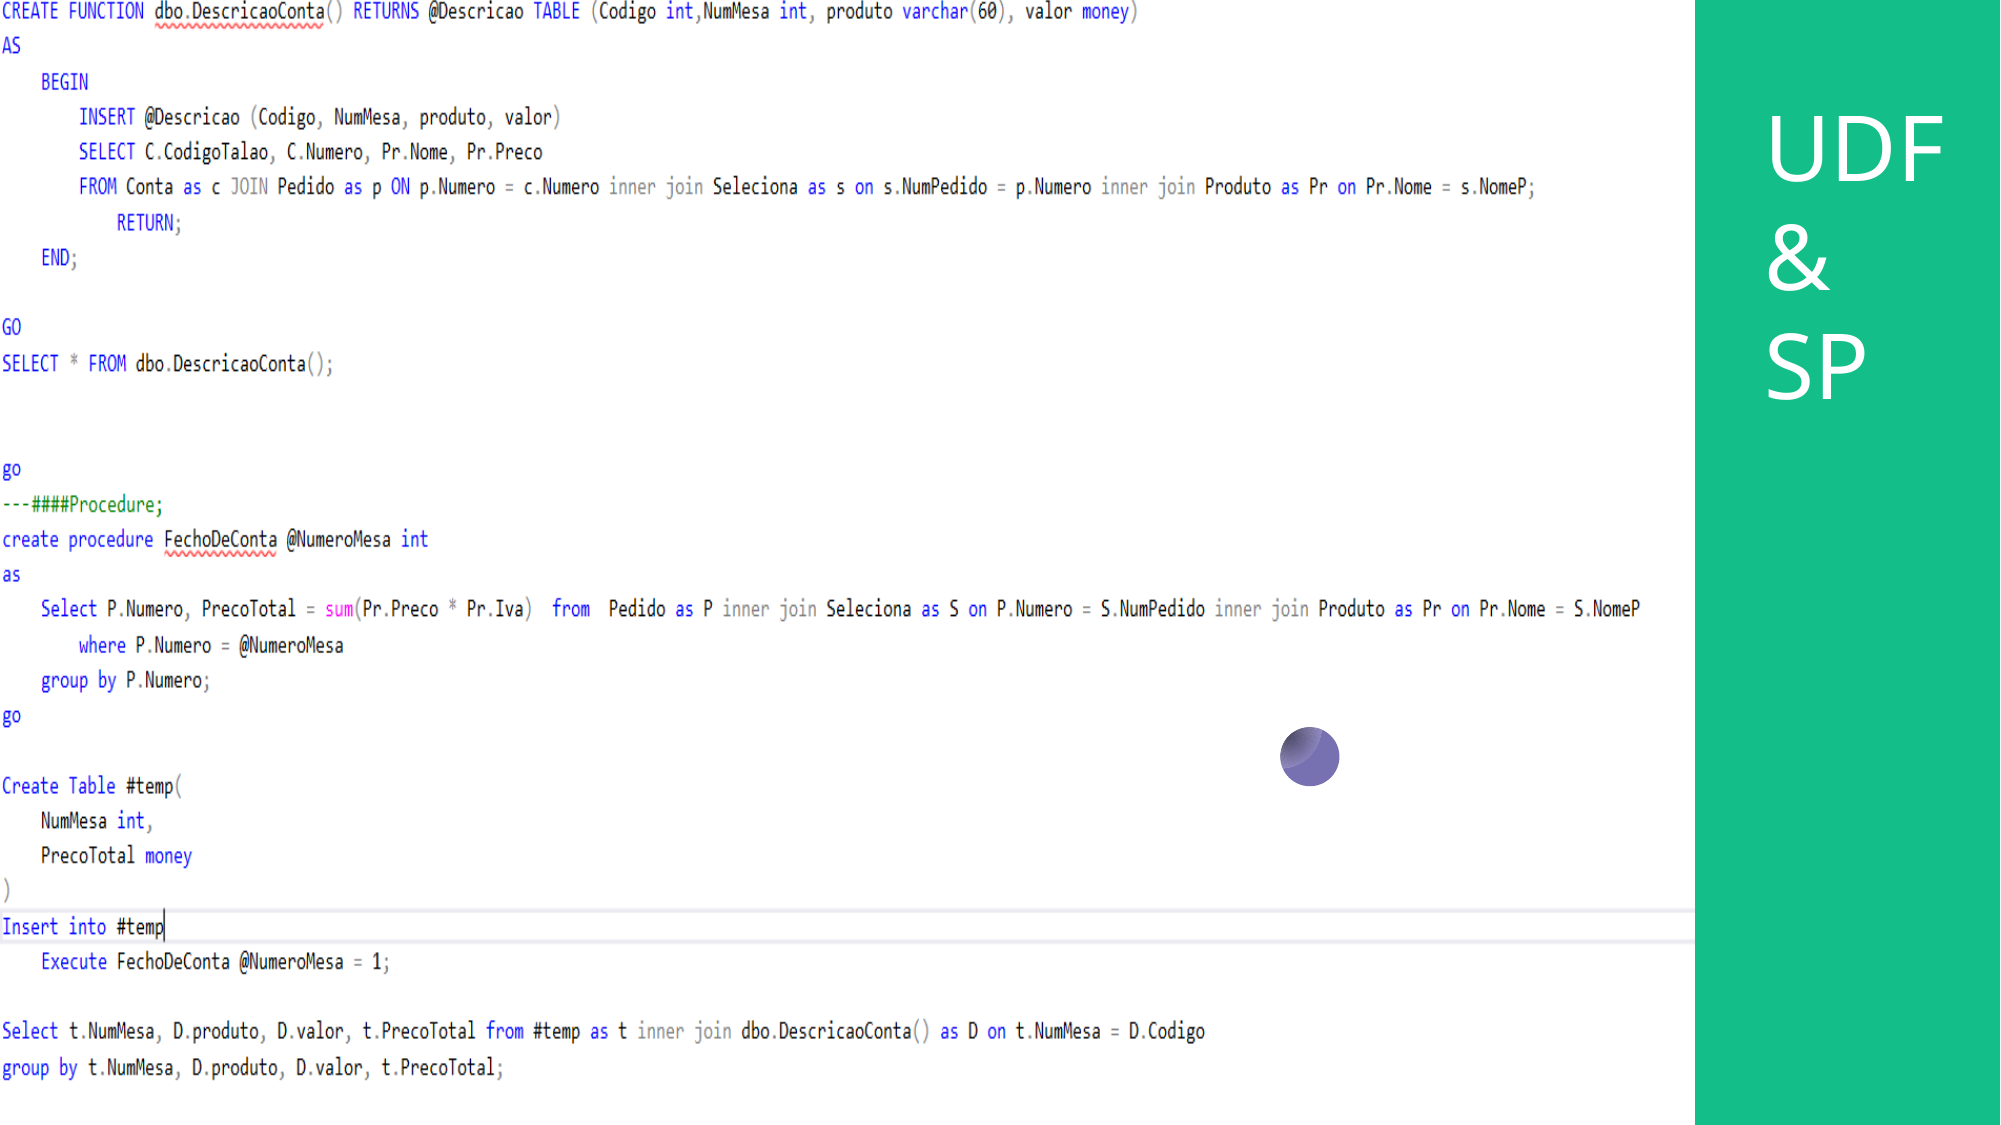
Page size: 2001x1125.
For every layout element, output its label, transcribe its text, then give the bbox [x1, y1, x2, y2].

text_box [1695, 0, 2000, 1125]
text_box [1280, 727, 1340, 787]
title UDF & SP [1764, 90, 1973, 418]
picture [0, 0, 1695, 1125]
